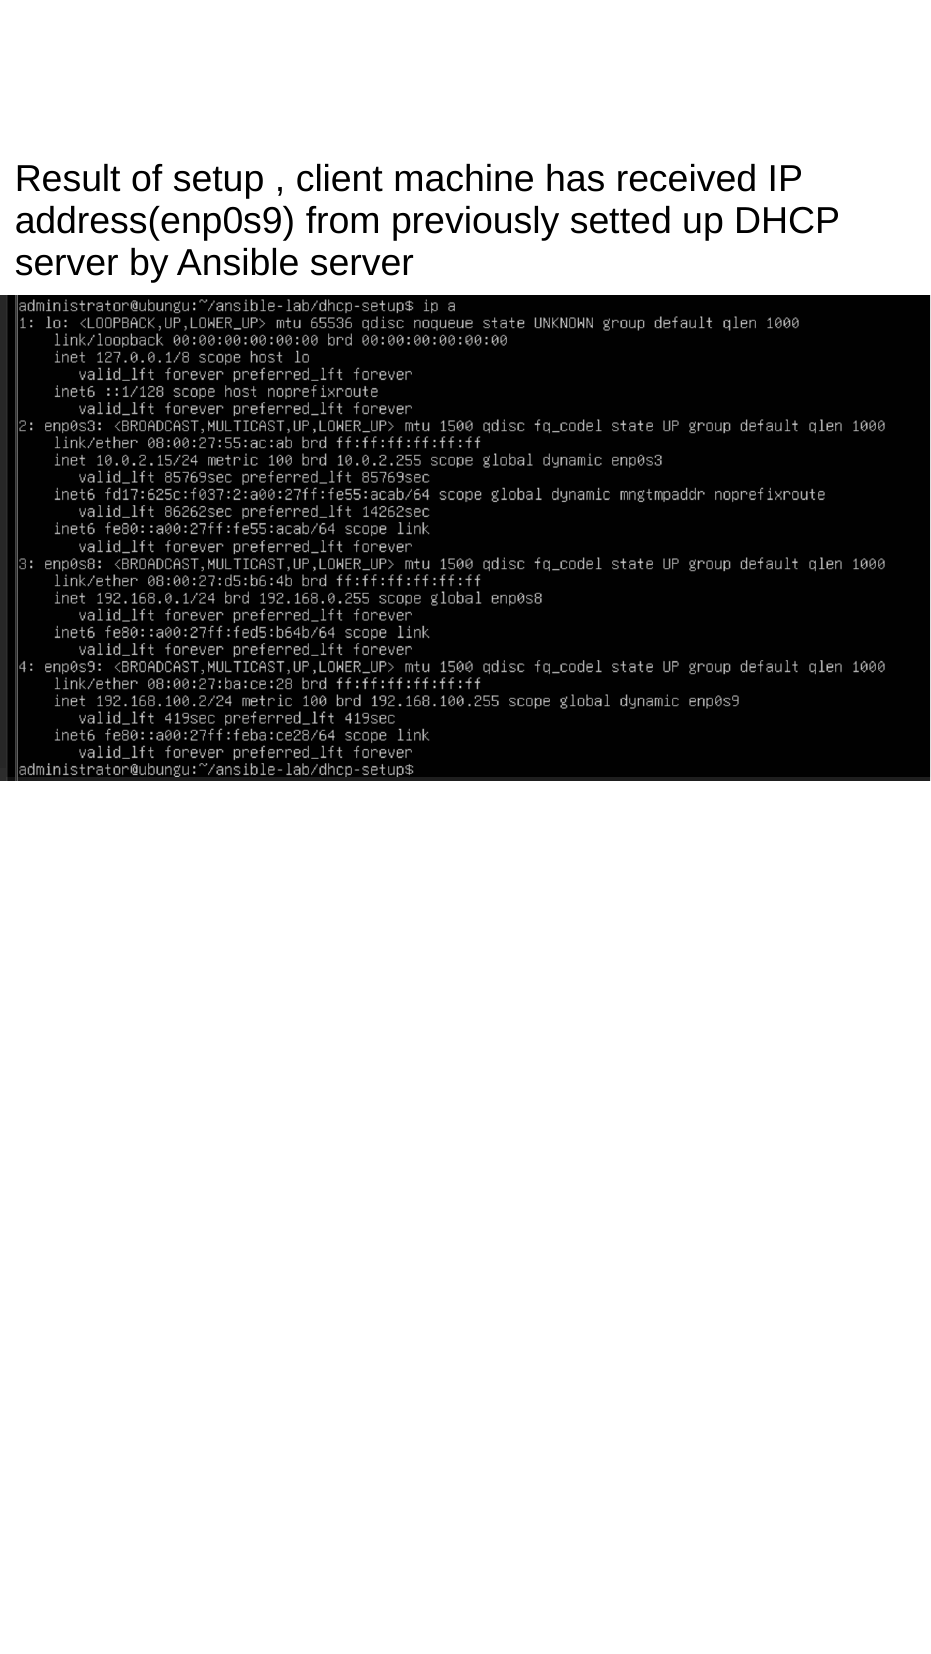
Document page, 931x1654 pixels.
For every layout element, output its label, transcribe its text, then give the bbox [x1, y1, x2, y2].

picture [0, 295, 931, 781]
text_box Result of setup , client machine has received IP address(enp0s9) from previously setted up DHCP server by Ansible server [0, 149, 916, 384]
